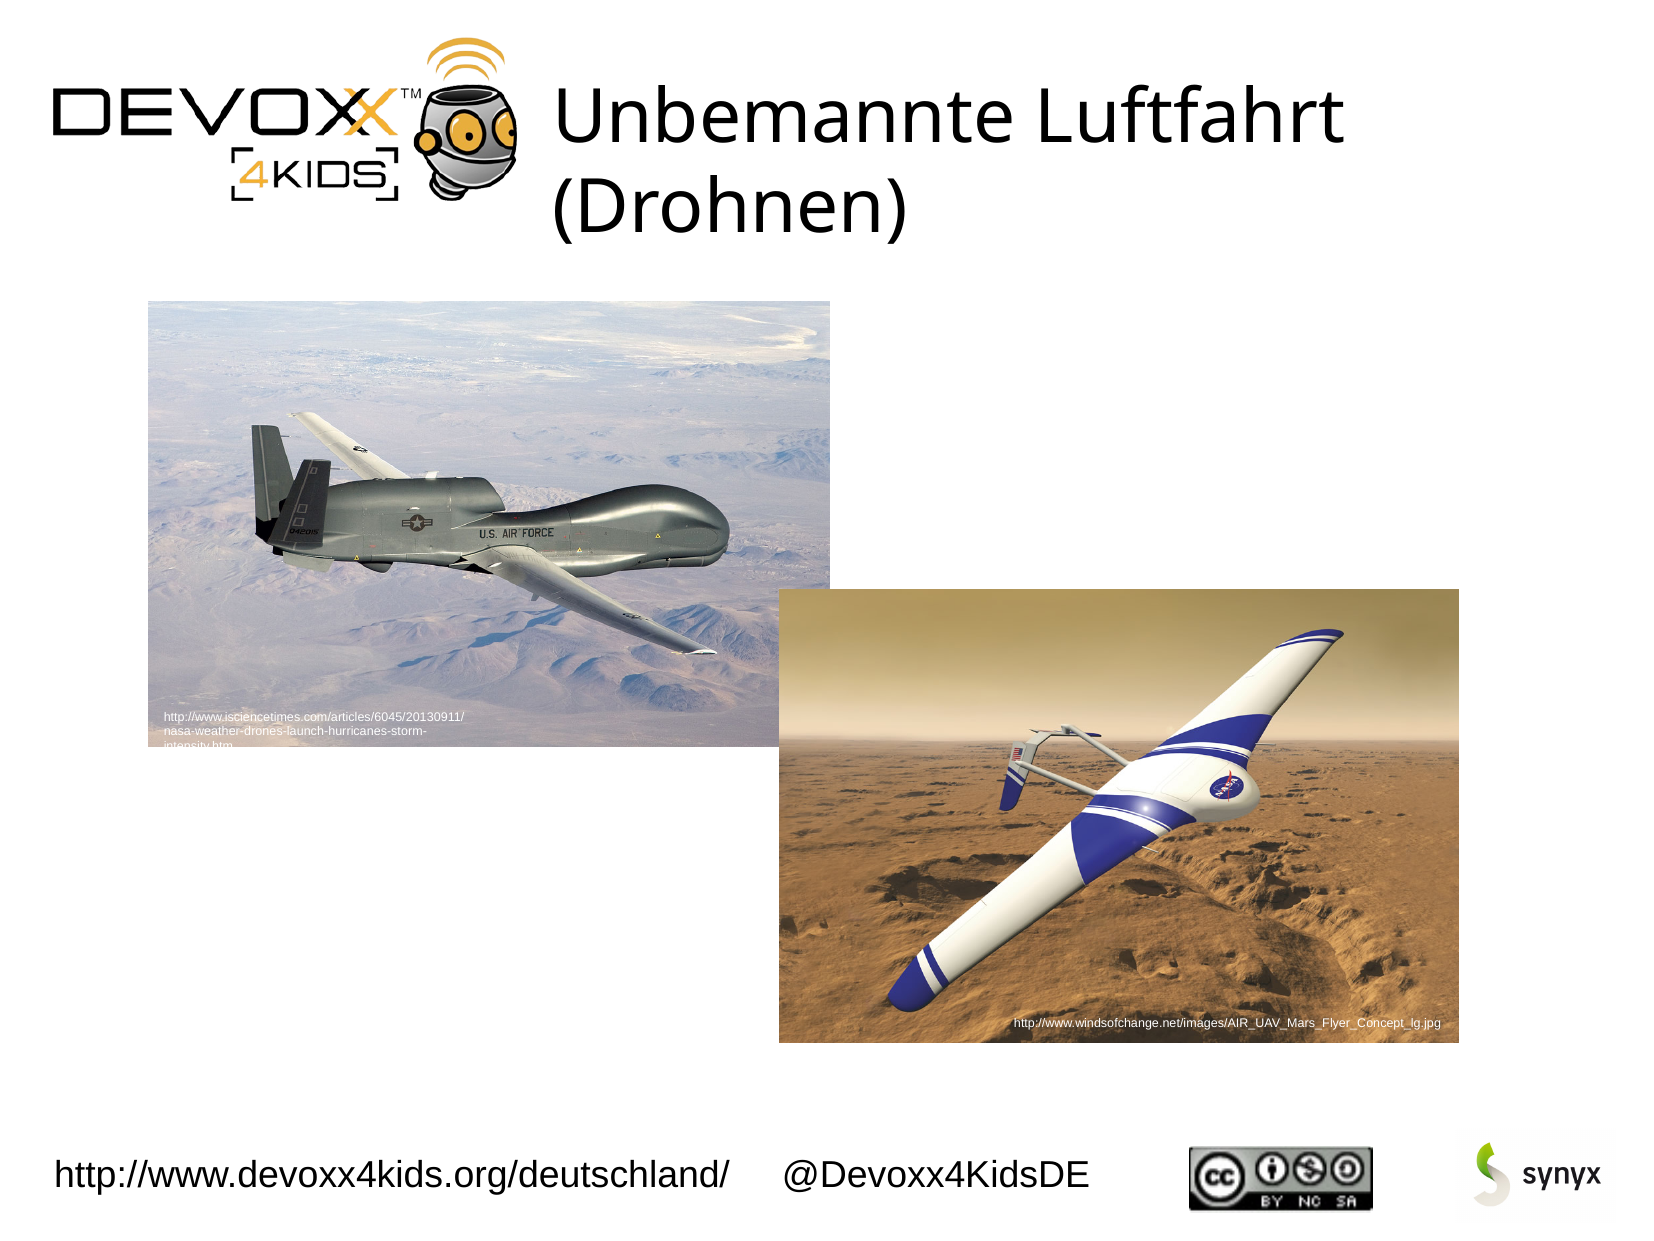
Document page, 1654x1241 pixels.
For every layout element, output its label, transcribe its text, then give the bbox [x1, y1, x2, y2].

text_box http://www.isciencetimes.com/articles/6045/20130911/nasa-weather-drones-launch-hurricanes-storm-intensity.htm [148, 703, 487, 761]
picture [1189, 1146, 1373, 1213]
picture [148, 301, 1459, 1043]
picture [53, 37, 517, 201]
picture [1455, 1128, 1616, 1223]
title Unbemannte Luftfahrt (Drohnen) [537, 60, 1595, 302]
text_box http://www.windsofchange.net/images/AIR_UAV_Mars_Flyer_Concept_lg.jpg [999, 1008, 1459, 1041]
